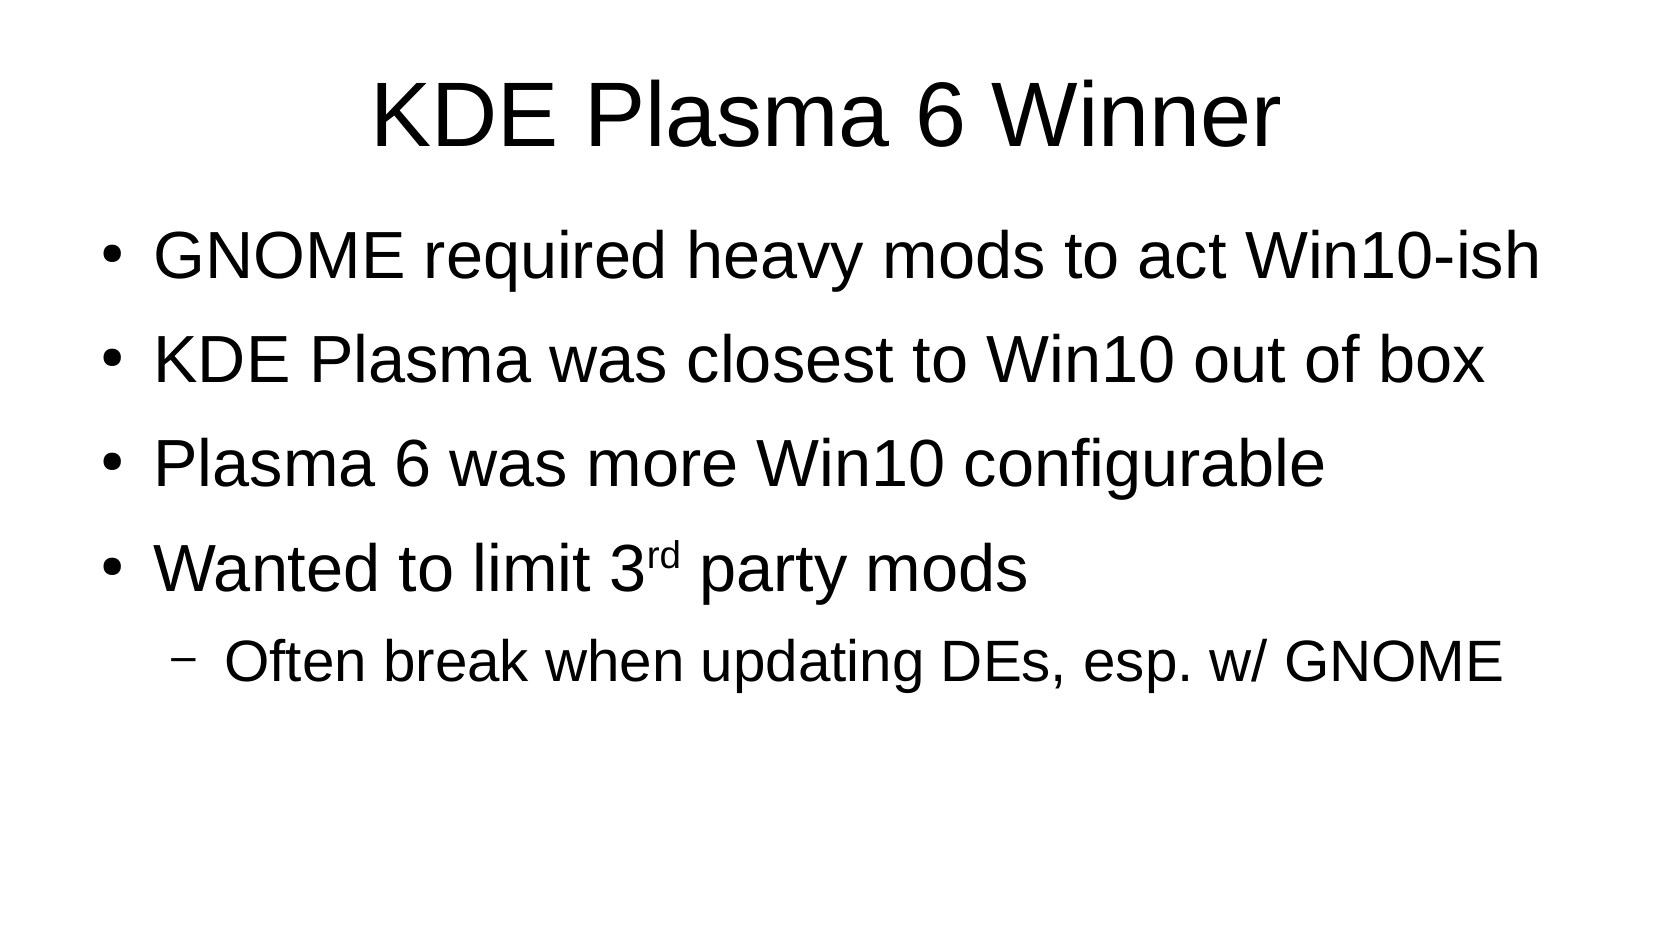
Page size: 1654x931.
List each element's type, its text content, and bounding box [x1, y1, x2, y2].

list GNOME required heavy mods to act Win10-ish KDE Plasma was closest to Win10 out of box Plasma 6 was more Win10 configurable Wanted to limit 3rd party mods Often break when updating DEs, esp. w/ GNOME [82, 217, 1571, 758]
title KDE Plasma 6 Winner [82, 37, 1571, 193]
